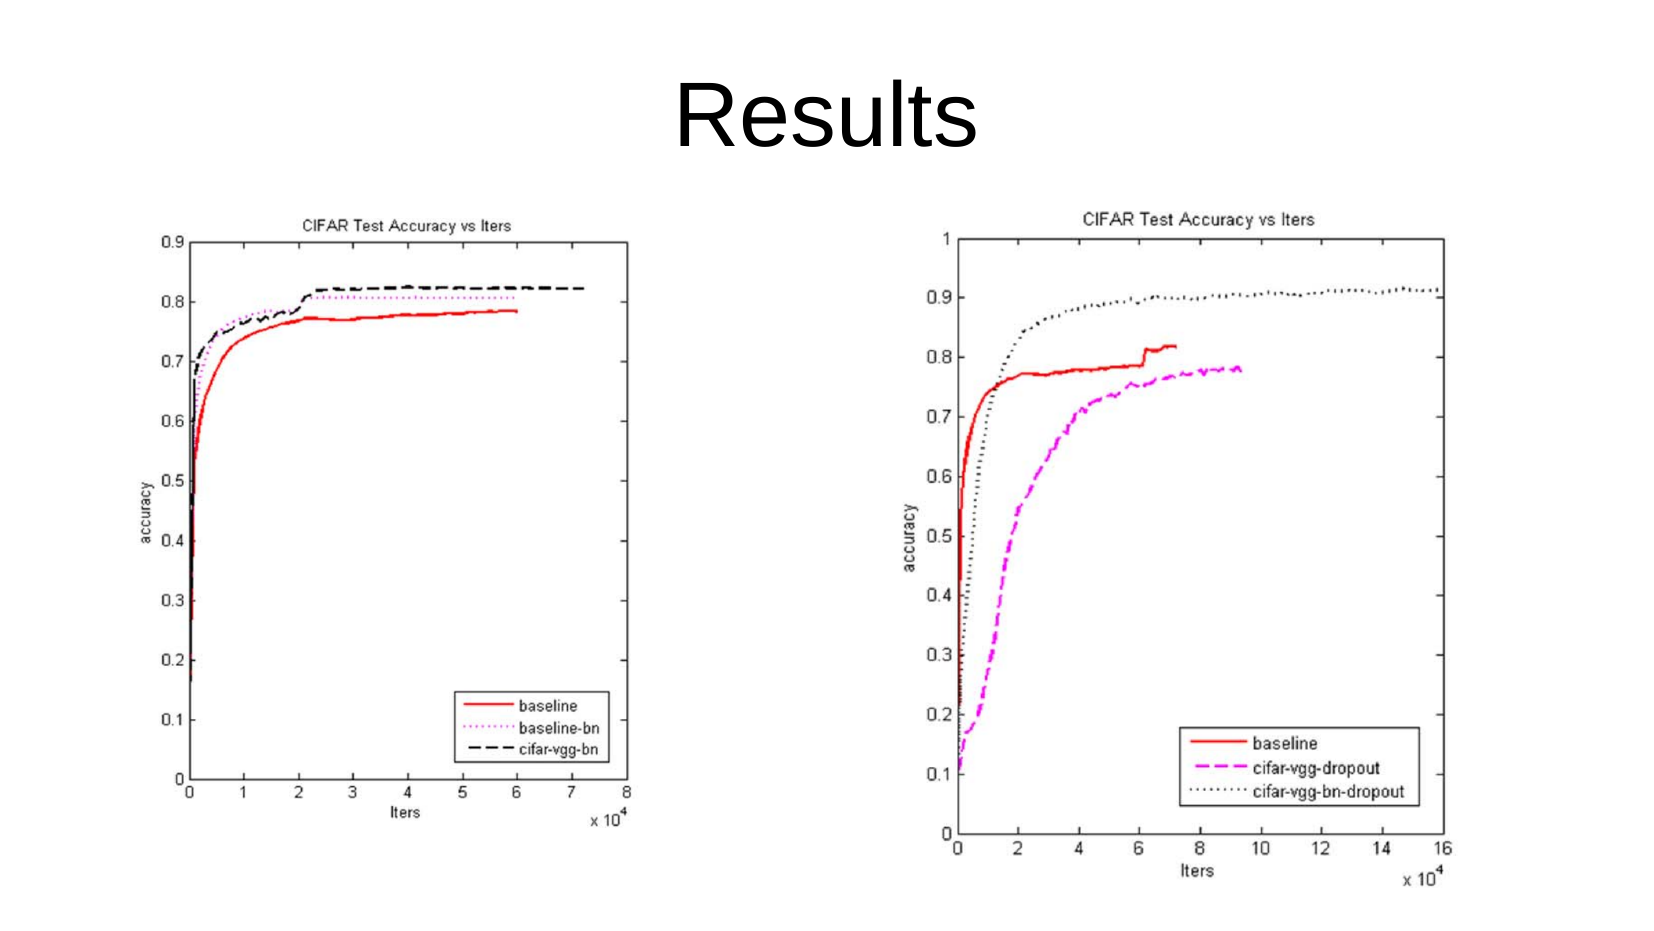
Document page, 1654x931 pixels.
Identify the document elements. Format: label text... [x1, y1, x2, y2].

title Results [82, 37, 1571, 193]
picture [135, 192, 661, 841]
picture [855, 163, 1516, 916]
